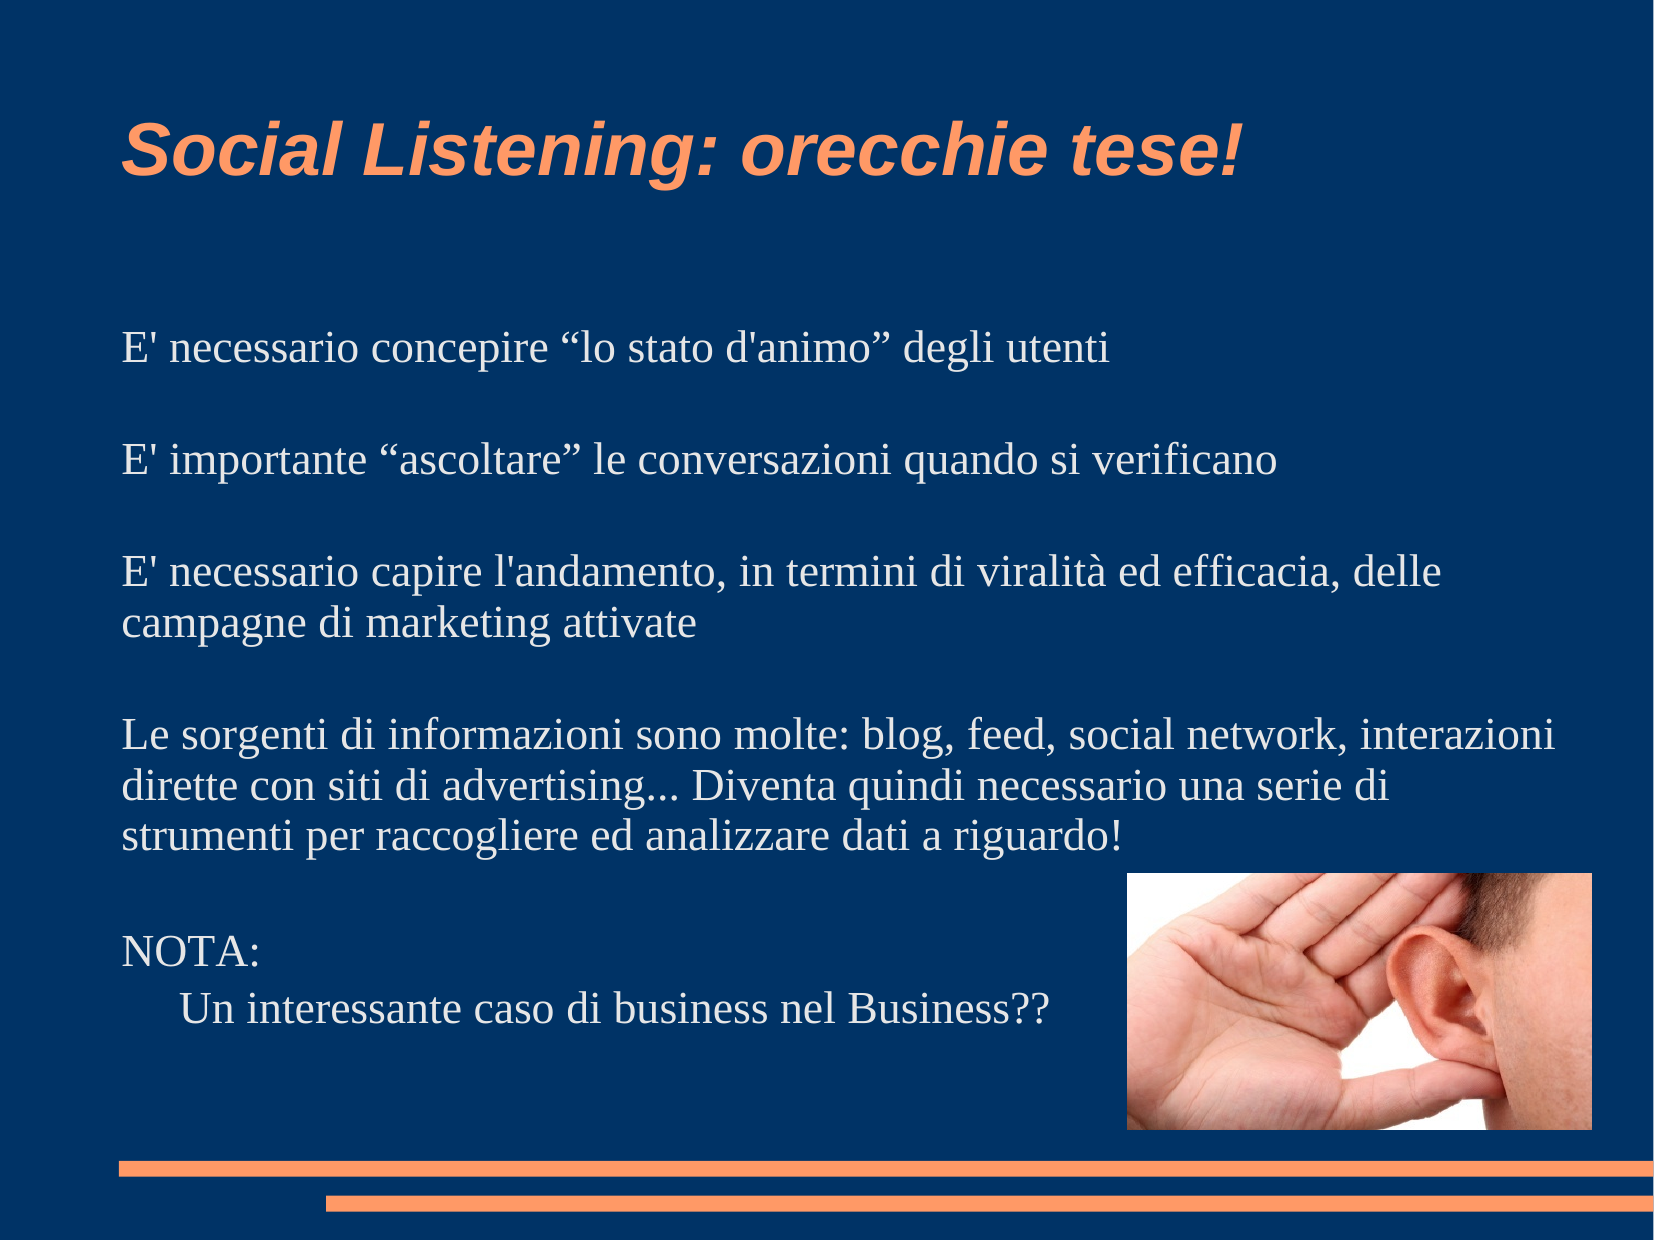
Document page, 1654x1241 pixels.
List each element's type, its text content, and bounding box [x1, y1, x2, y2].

picture [1127, 873, 1592, 1130]
title Social Listening: orecchie tese! [121, 46, 1534, 254]
list E' necessario concepire “lo stato d'animo” degli utenti E' importante “ascoltare” le conversazioni quando si verificano E' necessario capire l'andamento, in termini di viralità ed efficacia, delle campagne di marketing attivate Le sorgenti di informazioni sono molte: blog, feed, social network, interazioni dirette con siti di advertising... Diventa quindi necessario una serie di strumenti per raccogliere ed analizzare dati a riguardo! NOTA: Un interessante caso di business nel Business?? [121, 322, 1561, 1132]
